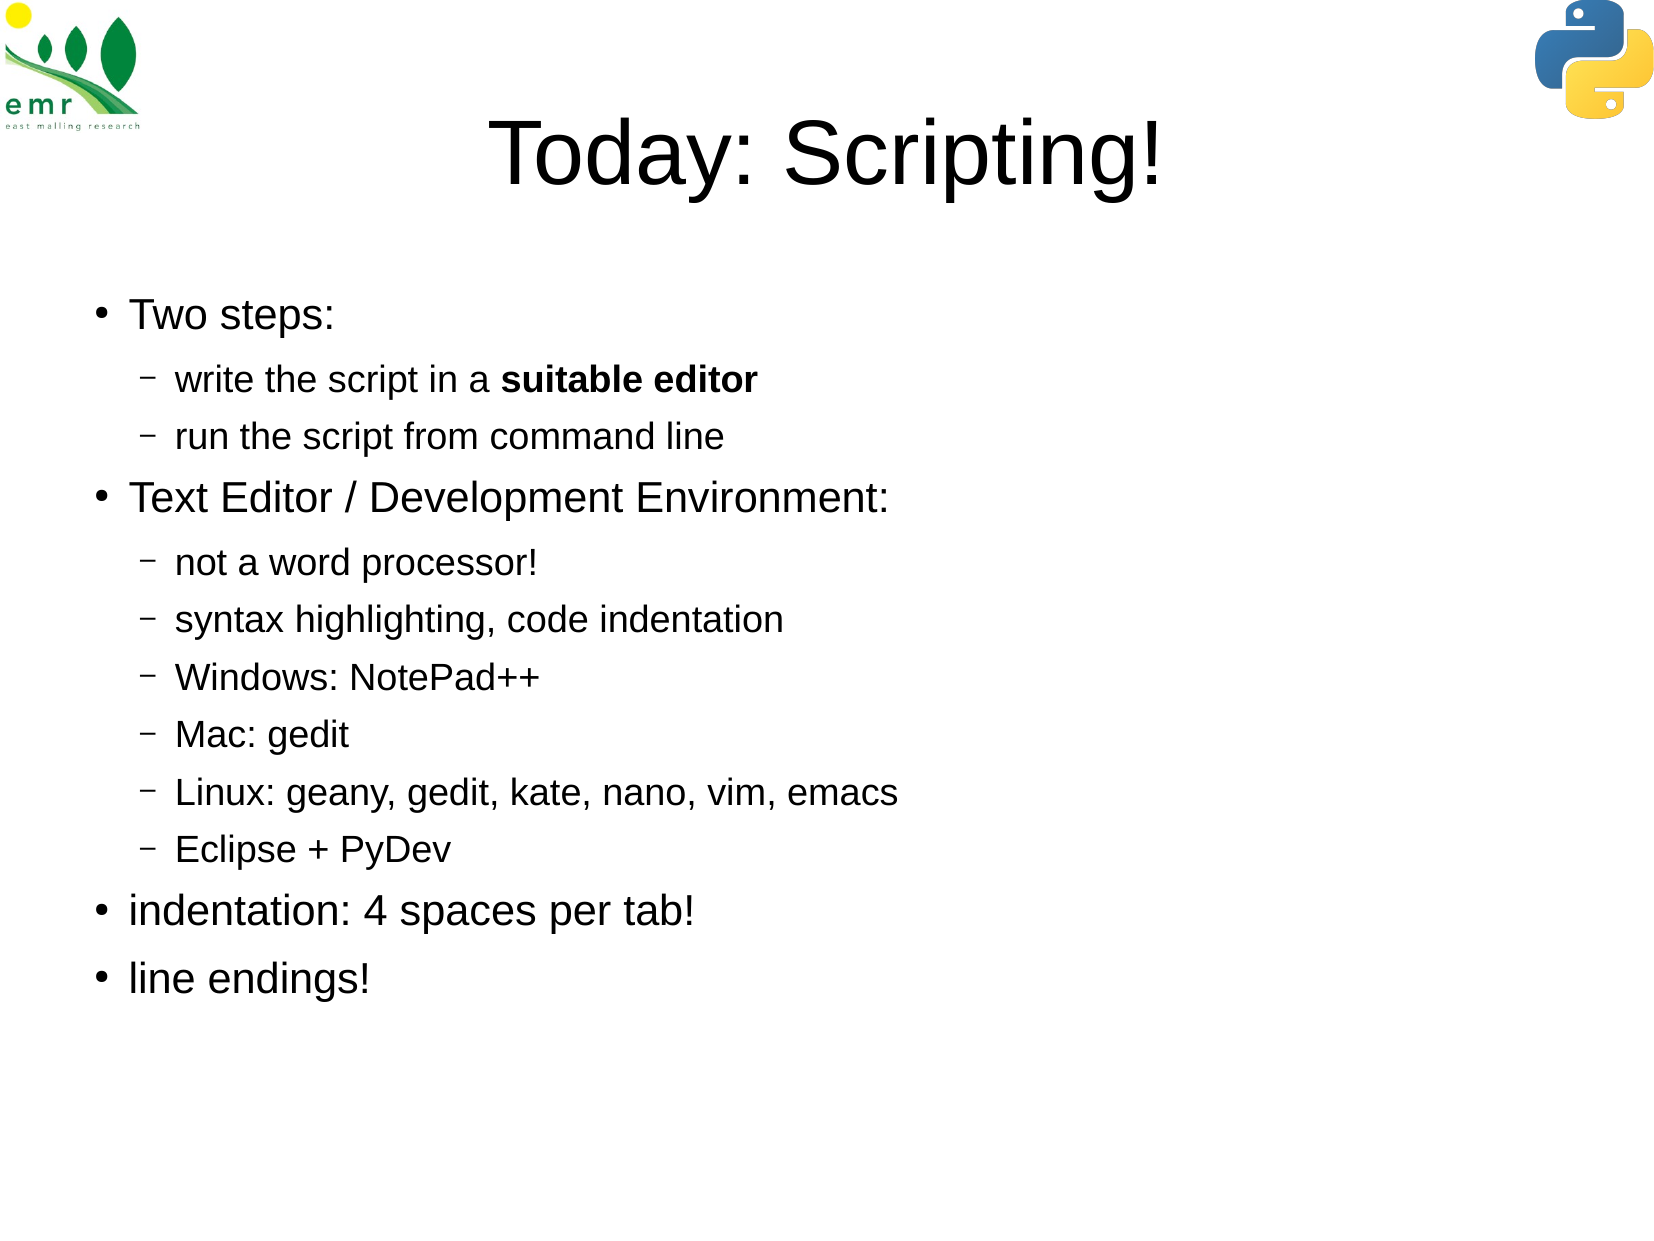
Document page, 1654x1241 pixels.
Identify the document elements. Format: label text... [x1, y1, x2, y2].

picture [1535, 0, 1654, 119]
title Today: Scripting! [82, 49, 1571, 257]
list Two steps: write the script in a suitable editor run the script from command line Text Editor / Development Environment: not a word processor! syntax highlighting, code indentation Windows: NotePad++ Mac: gedit Linux: geany, gedit, kate, nano, vim, emacs Eclipse + PyDev indentation: 4 spaces per tab! line endings! [82, 290, 1571, 1010]
picture [0, 0, 142, 133]
